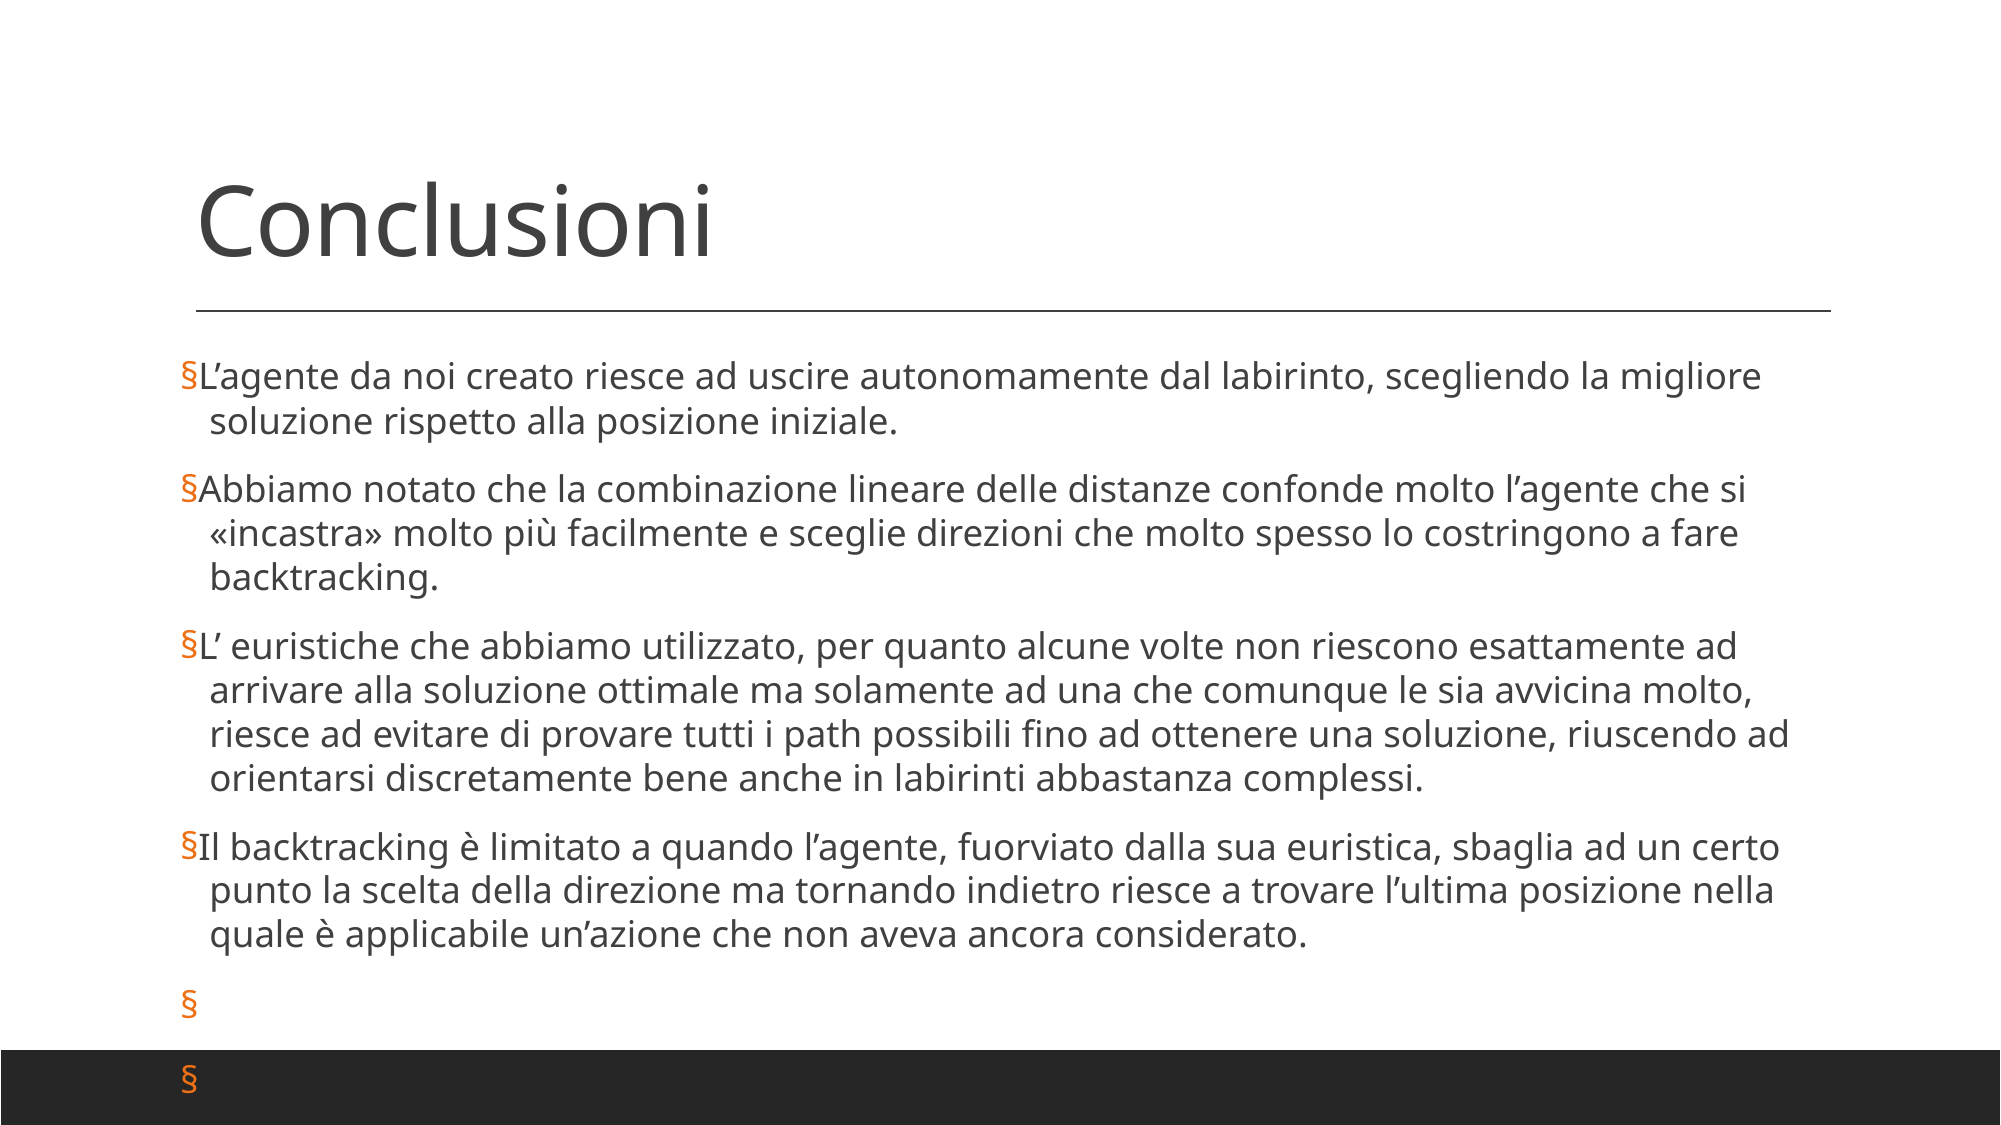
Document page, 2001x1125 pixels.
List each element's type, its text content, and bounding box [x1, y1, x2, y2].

list L’agente da noi creato riesce ad uscire autonomamente dal labirinto, scegliendo la migliore soluzione rispetto alla posizione iniziale. Abbiamo notato che la combinazione lineare delle distanze confonde molto l’agente che si «incastra» molto più facilmente e sceglie direzioni che molto spesso lo costringono a fare backtracking. L’ euristiche che abbiamo utilizzato, per quanto alcune volte non riescono esattamente ad arrivare alla soluzione ottimale ma solamente ad una che comunque le sia avvicina molto, riesce ad evitare di provare tutti i path possibili fino ad ottenere una soluzione, riuscendo ad orientarsi discretamente bene anche in labirinti abbastanza complessi. Il backtracking è limitato a quando l’agente, fuorviato dalla sua euristica, sbaglia ad un certo punto la scelta della direzione ma tornando indietro riesce a trovare l’ultima posizione nella quale è applicabile un’azione che non aveva ancora considerato. [180, 345, 1831, 963]
title Conclusioni [180, 47, 1831, 286]
